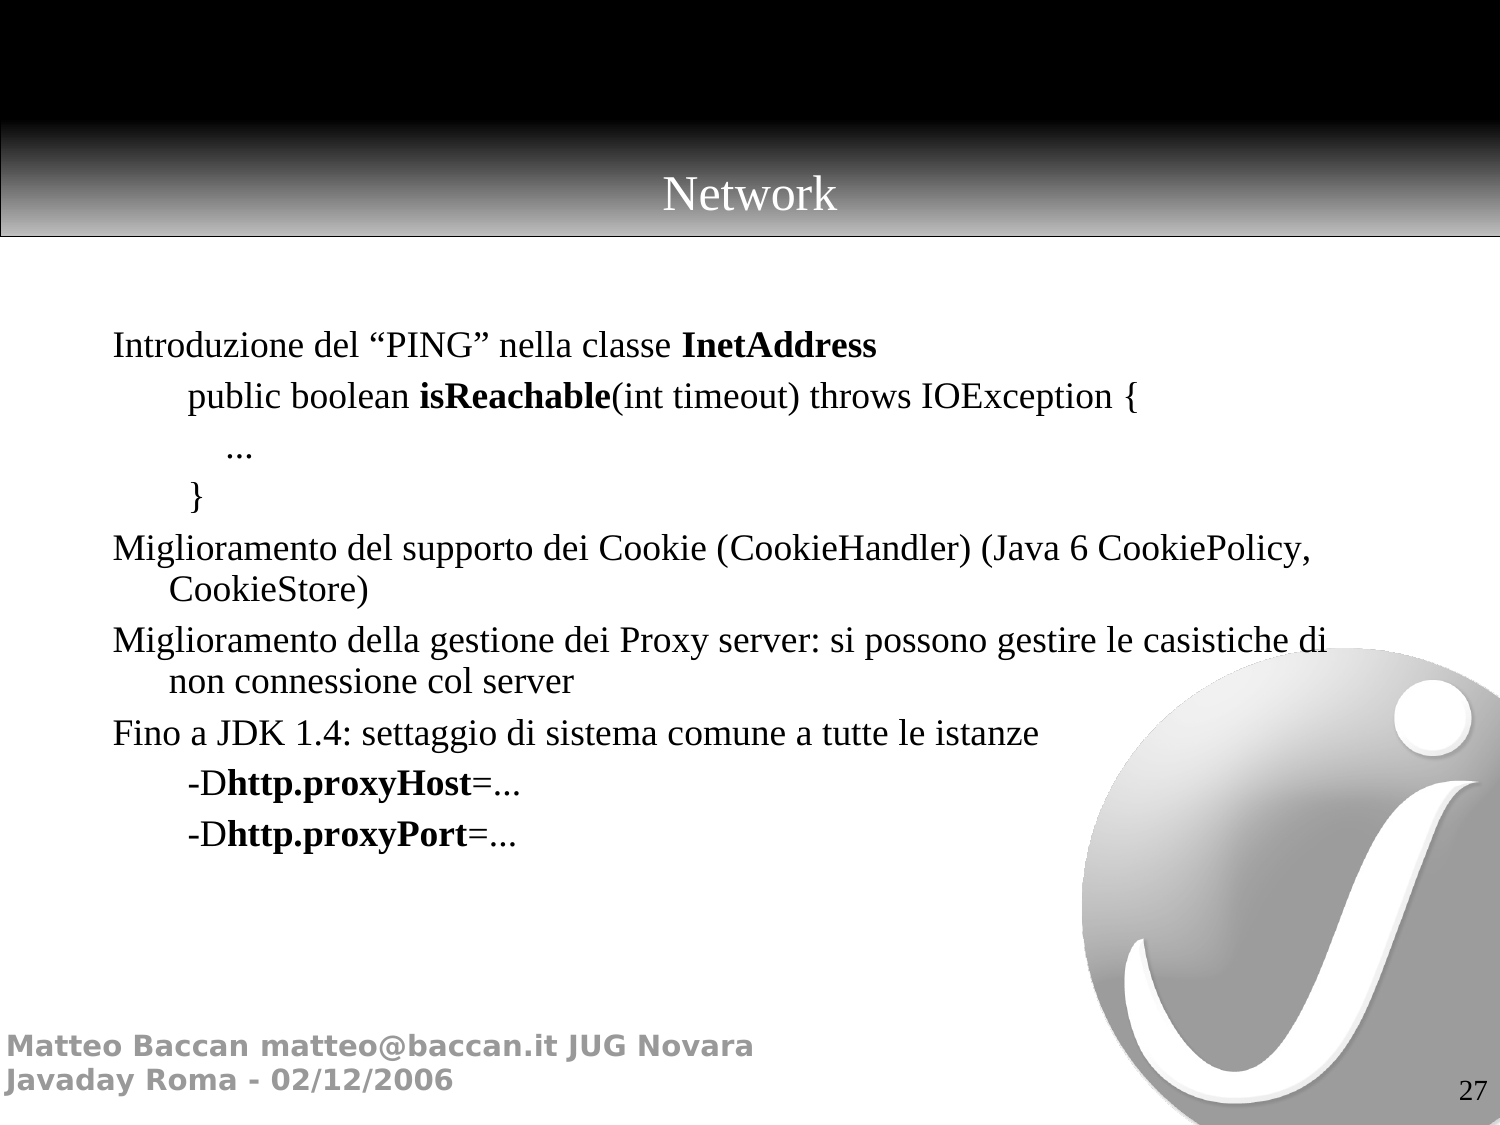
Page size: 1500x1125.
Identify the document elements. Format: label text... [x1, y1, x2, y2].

list Introduzione del “PING” nella classe InetAddress public boolean isReachable(int timeout) throws IOException { ... } Miglioramento del supporto dei Cookie (CookieHandler) (Java 6 CookiePolicy, CookieStore) Miglioramento della gestione dei Proxy server: si possono gestire le casistiche di non connessione col server Fino a JDK 1.4: settaggio di sistema comune a tutte le istanze -Dhttp.proxyHost=... -Dhttp.proxyPort=... [112, 324, 1388, 1055]
picture [1081, 648, 1500, 1125]
title Network [112, 99, 1388, 288]
